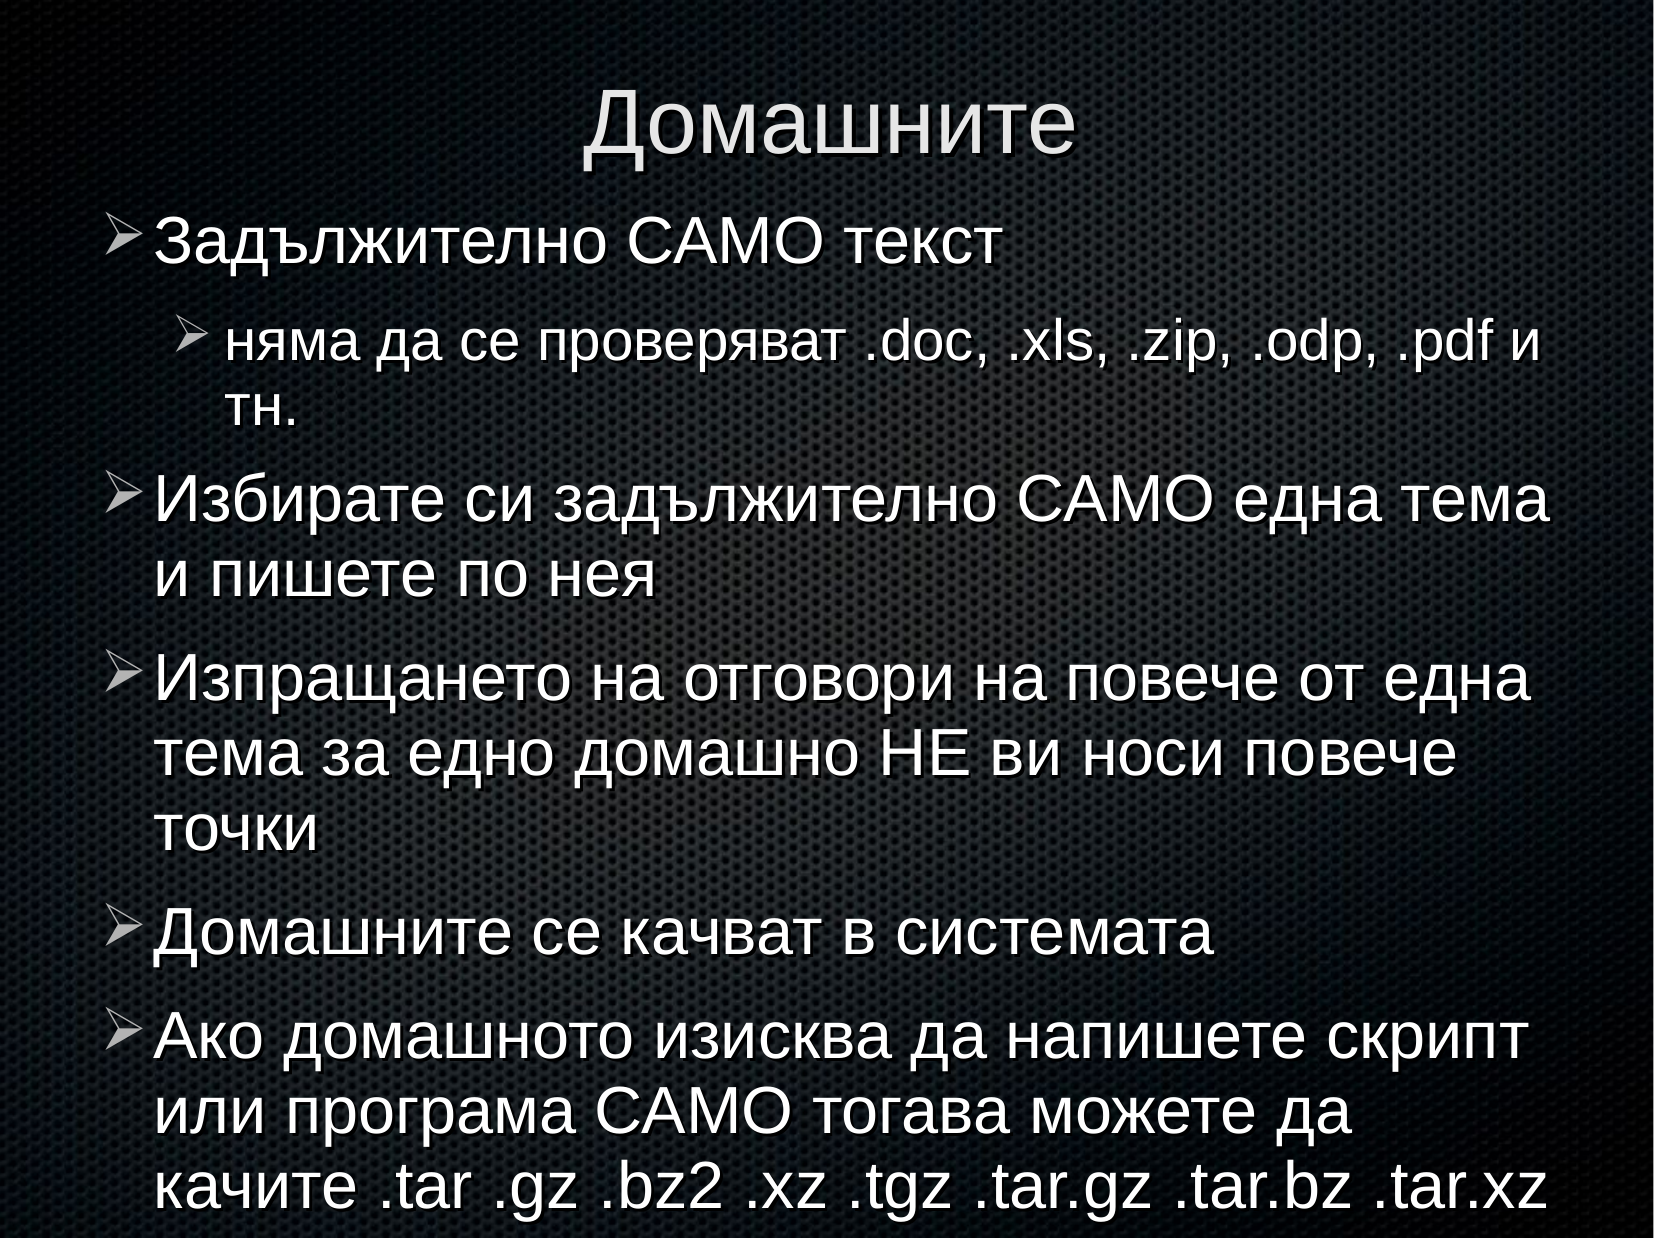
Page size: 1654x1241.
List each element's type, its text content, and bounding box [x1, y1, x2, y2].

list Задължително САМО текст няма да се проверяват .doc, .xls, .zip, .odp, .pdf и тн. Избирате си задължително САМО една тема и пишете по нея Изпращането на отговори на повече от една тема за едно домашно НЕ ви носи повече точки Домашните се качват в системата Ако домашното изисква да напишете скрипт или програма САМО тогава можете да качите .tar .gz .bz2 .xz .tgz .tar.gz .tar.bz .tar.xz [82, 203, 1571, 1223]
title Домашните [86, 25, 1576, 218]
picture [0, 0, 1654, 1238]
